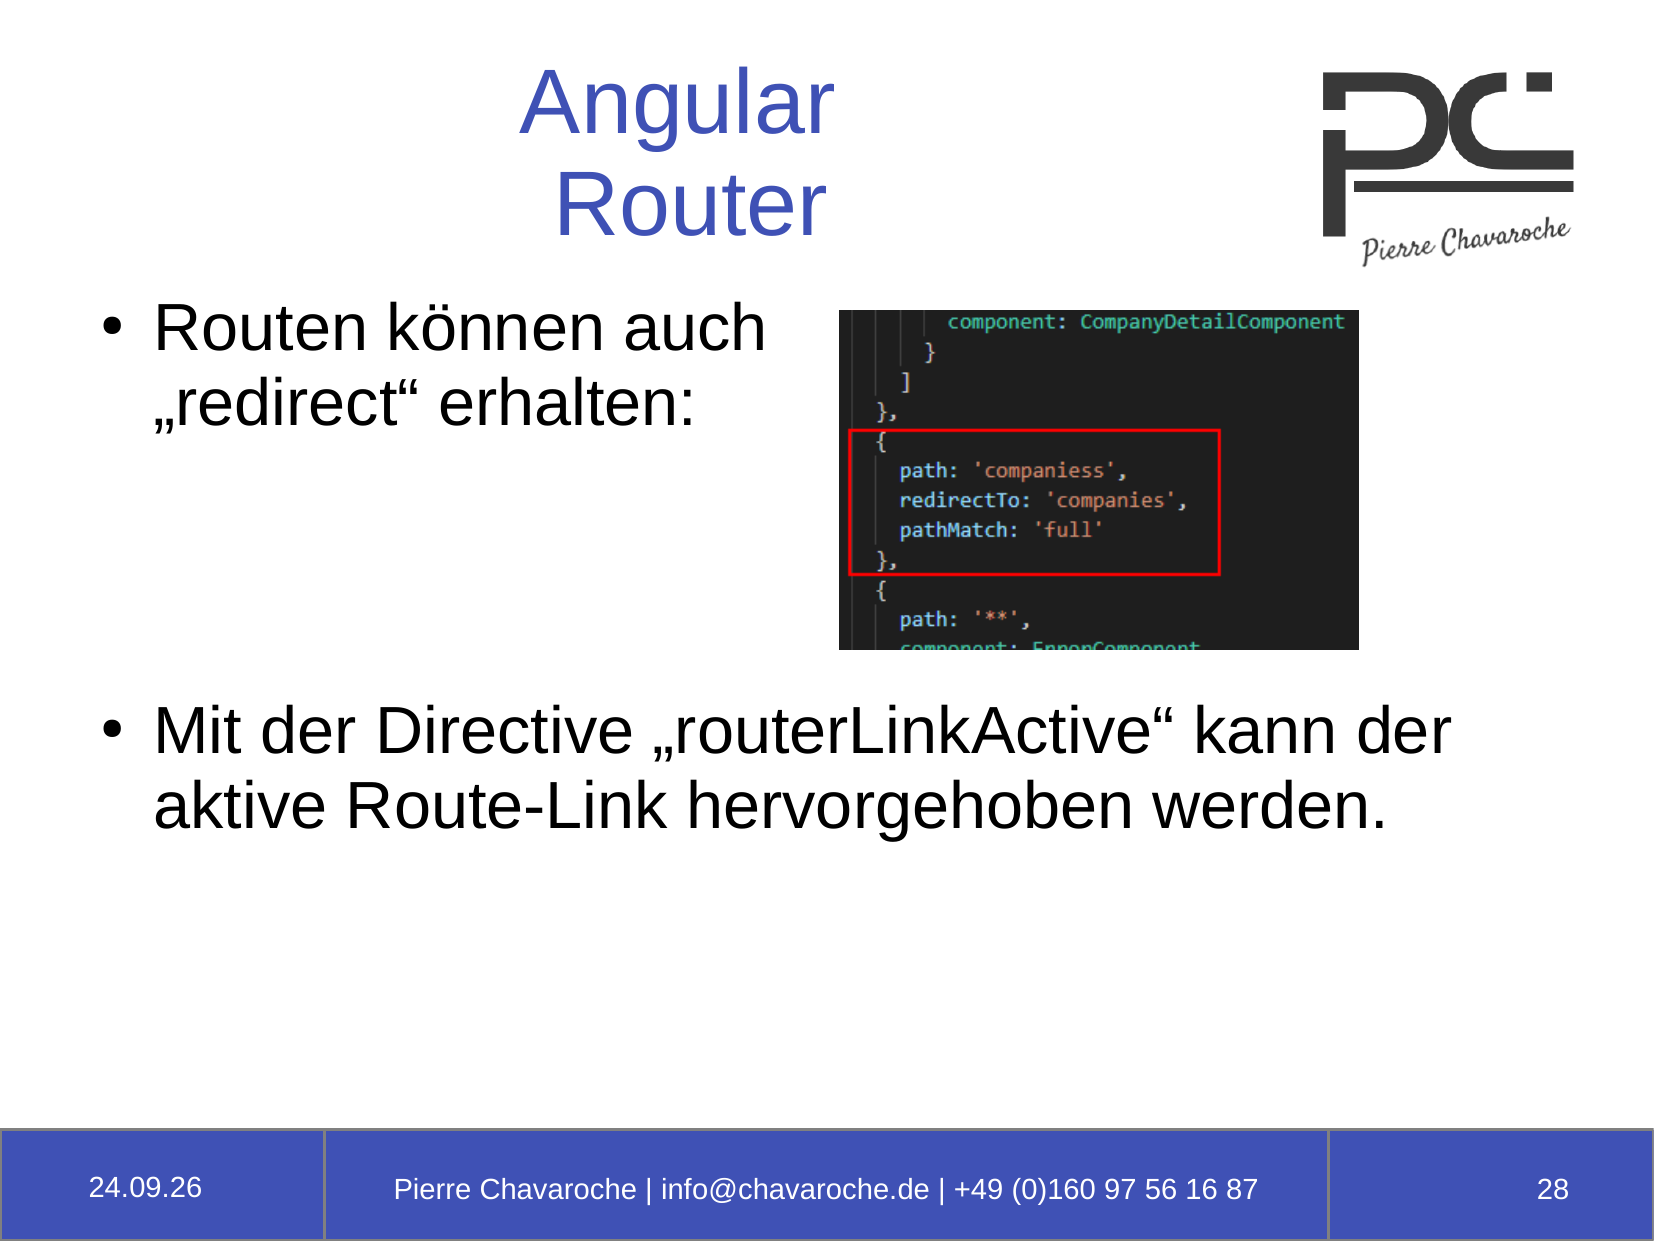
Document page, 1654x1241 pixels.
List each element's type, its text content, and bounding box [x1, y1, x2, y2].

title Angular Router [82, 49, 1300, 257]
picture [1307, 29, 1589, 311]
picture [839, 310, 1359, 650]
list Routen können auch „redirect“ erhalten: Mit der Directive „routerLinkActive“ kann der aktive Route-Link hervorgehoben werden. [82, 290, 1571, 1109]
